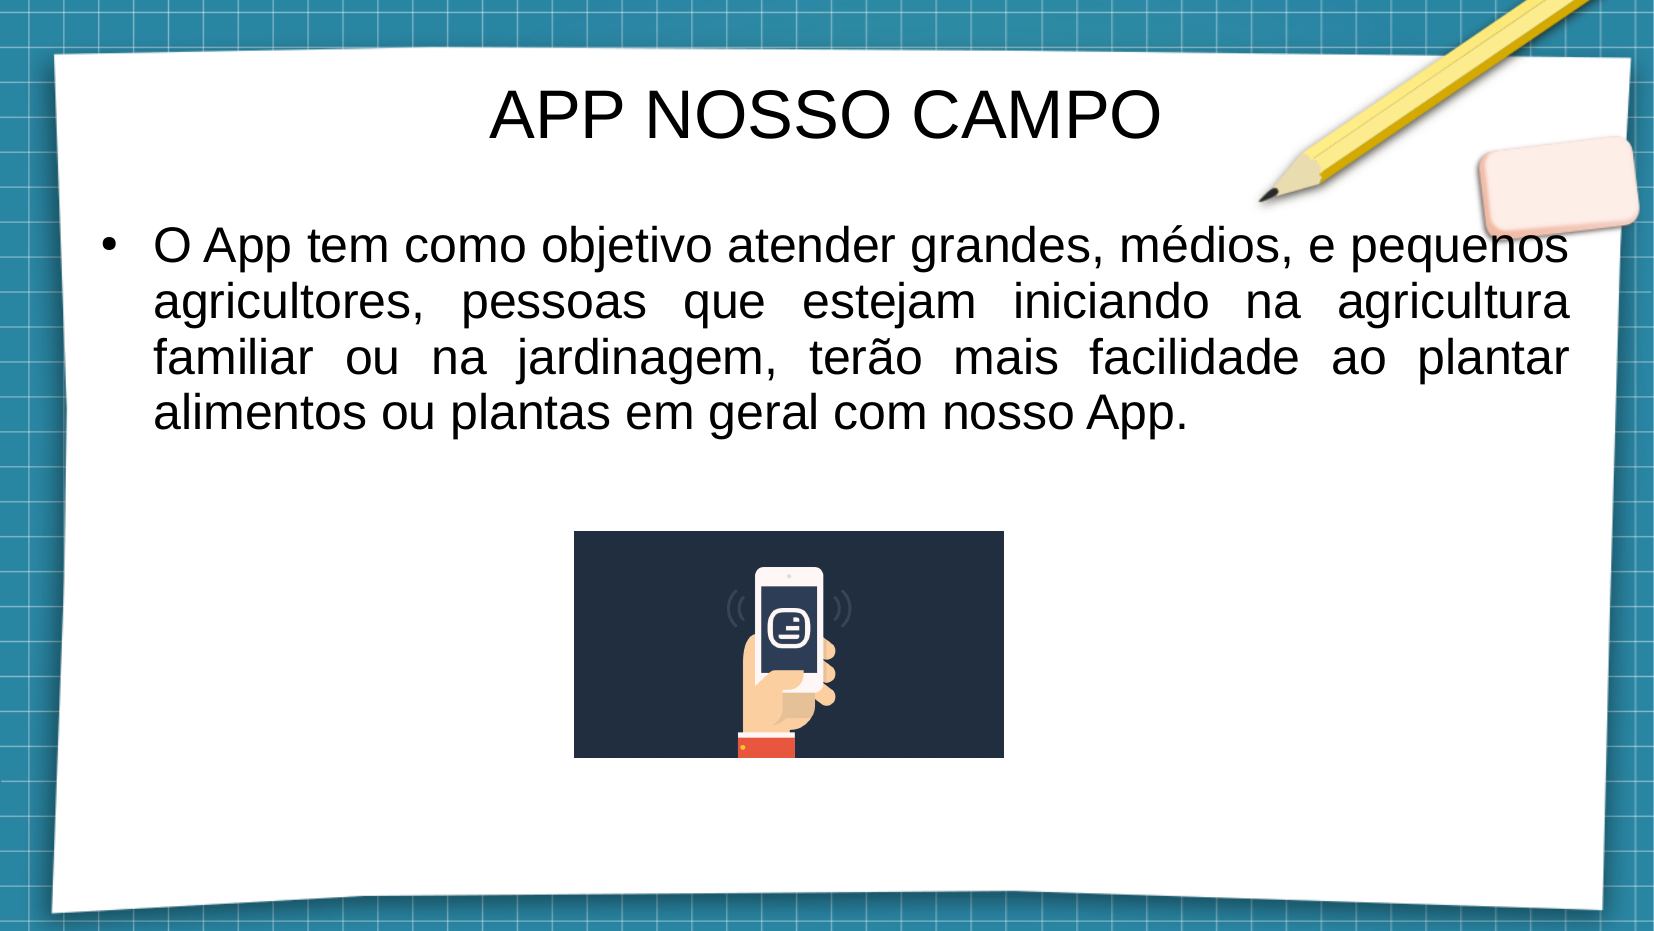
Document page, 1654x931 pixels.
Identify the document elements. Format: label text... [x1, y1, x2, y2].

list O App tem como objetivo atender grandes, médios, e pequenos agricultores, pessoas que estejam iniciando na agricultura familiar ou na jardinagem, terão mais facilidade ao plantar alimentos ou plantas em geral com nosso App. [82, 217, 1571, 758]
title APP NOSSO CAMPO [82, 37, 1571, 193]
picture [0, 0, 1654, 931]
